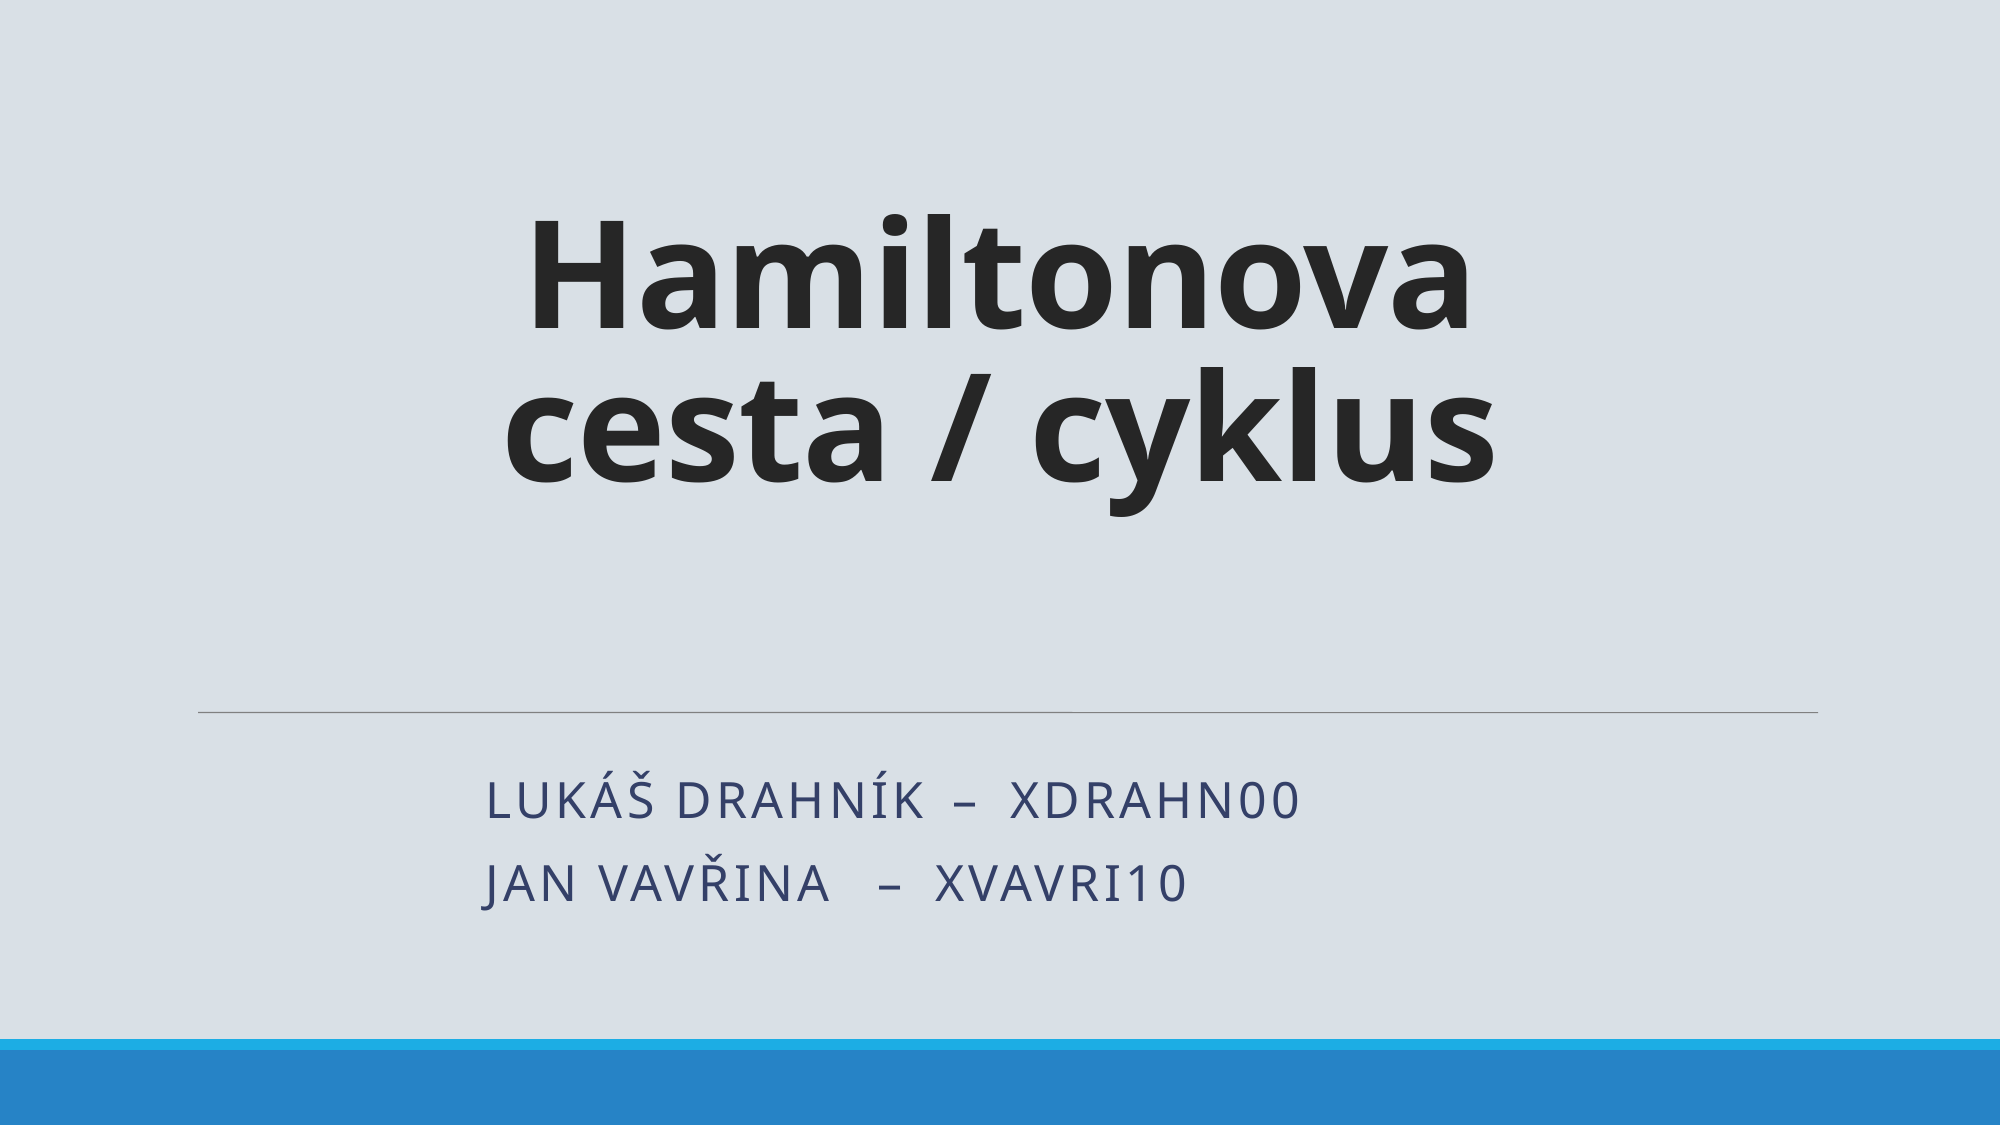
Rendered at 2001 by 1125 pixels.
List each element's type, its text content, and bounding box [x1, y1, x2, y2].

subtitle Lukáš drahník – xdrahn00 Jan Vavřina – xvavri10 [395, 767, 1503, 947]
title Hamiltonova cesta / cyklus [249, 105, 1750, 700]
